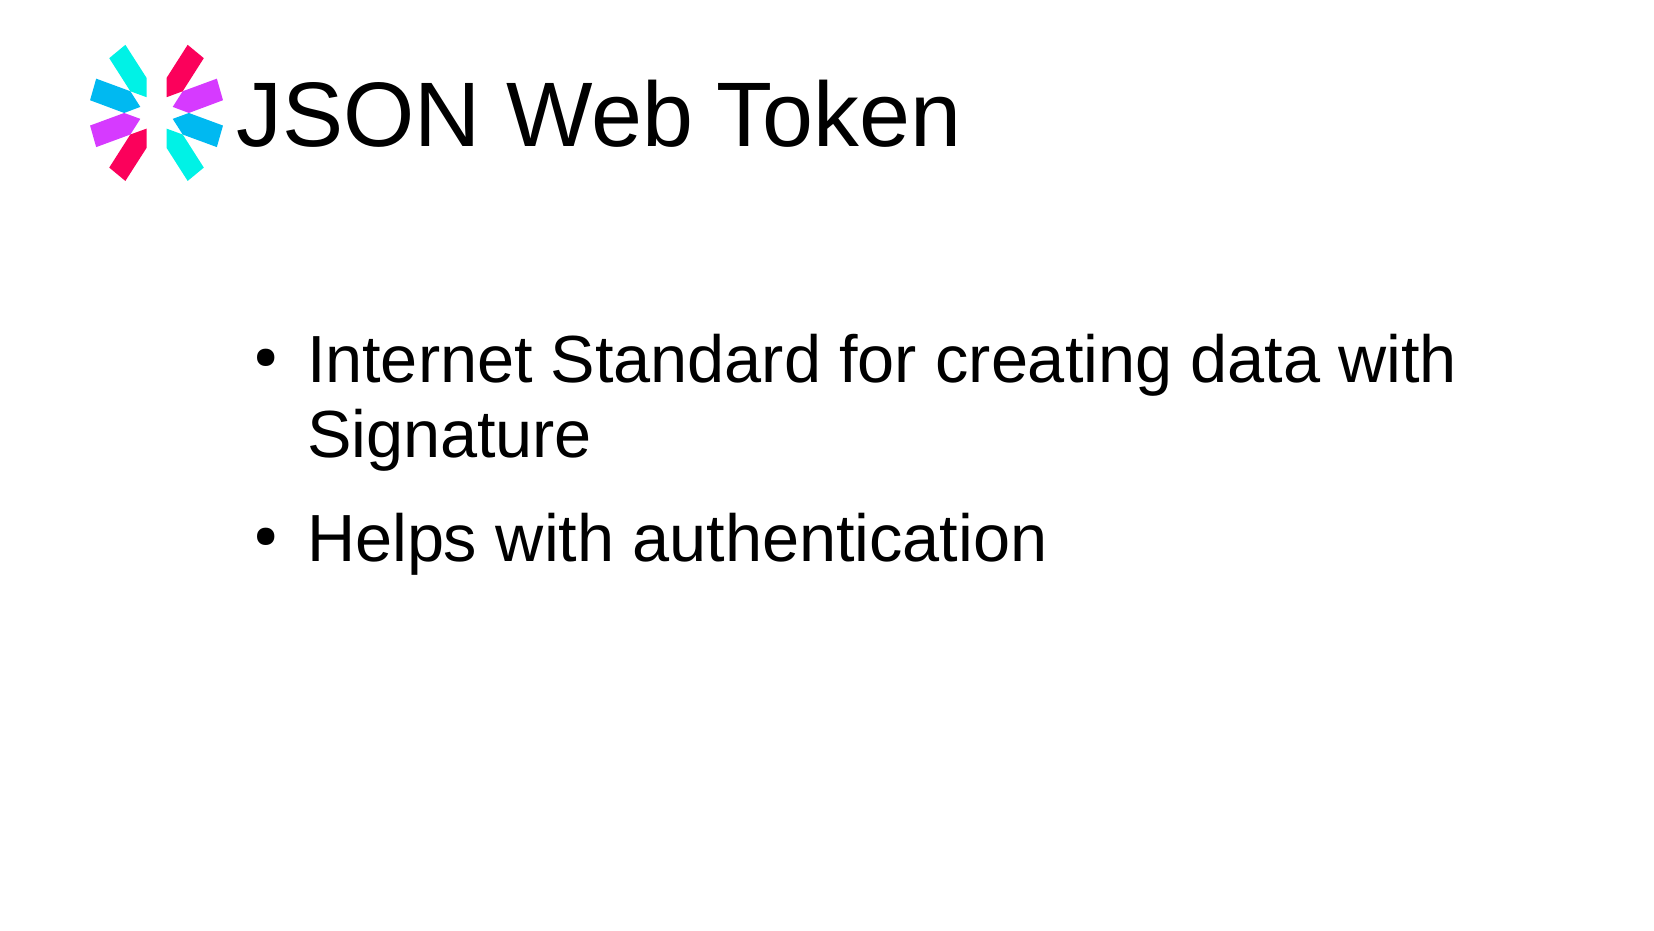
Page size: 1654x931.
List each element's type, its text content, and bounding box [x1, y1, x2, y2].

title JSON Web Token [236, 37, 1571, 193]
picture [90, 37, 223, 189]
list Internet Standard for creating data with Signature Helps with authentication [236, 217, 1571, 758]
